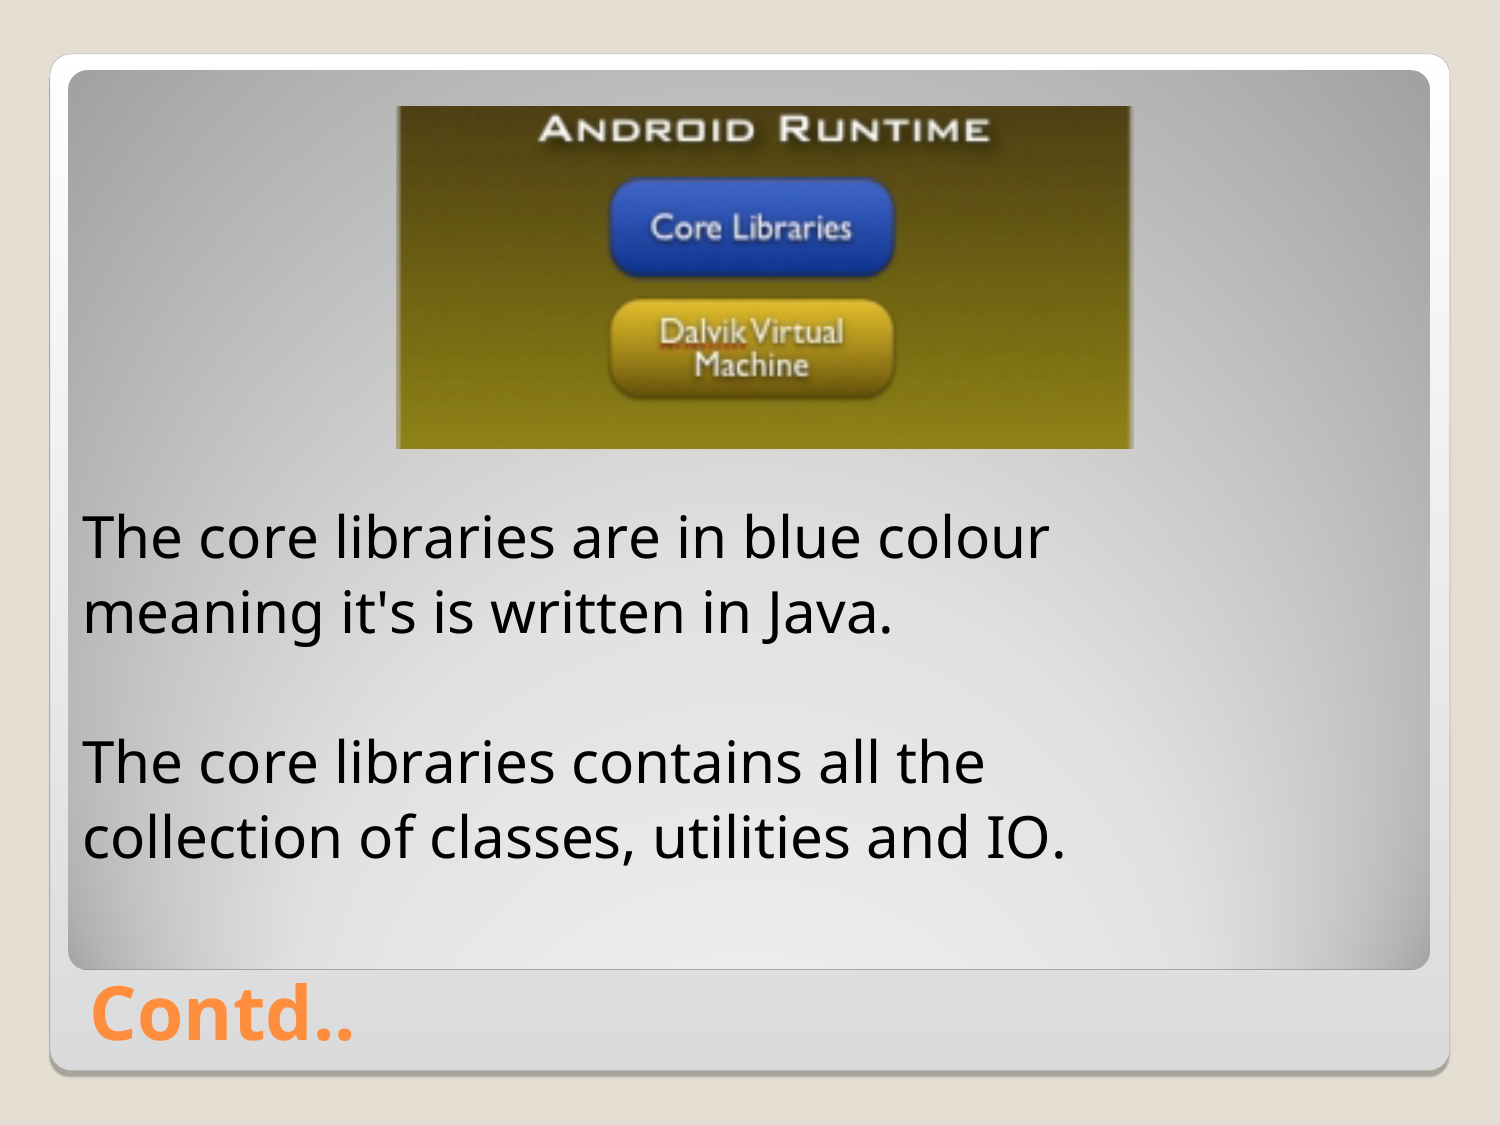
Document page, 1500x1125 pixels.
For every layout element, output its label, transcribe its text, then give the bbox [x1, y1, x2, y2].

title Contd.. [75, 944, 1418, 1063]
subtitle The core libraries are in blue colour meaning it's is written in Java. The core libraries contains all the collection of classes, utilities and IO. [82, 484, 1425, 886]
picture [67, 69, 1431, 970]
